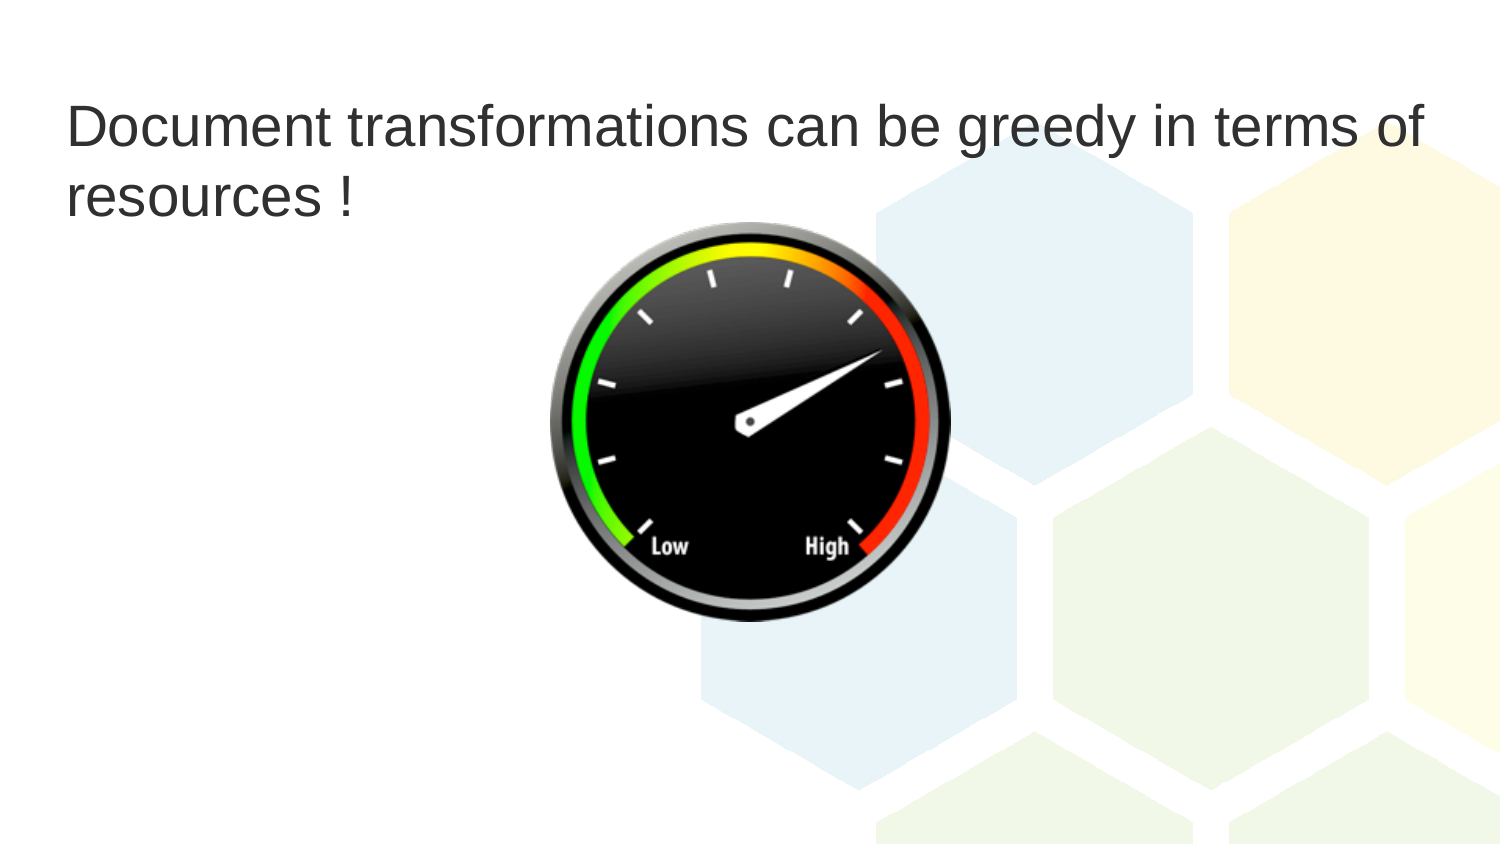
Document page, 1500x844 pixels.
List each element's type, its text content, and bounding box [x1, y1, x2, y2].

picture [0, 0, 1500, 844]
title Document transformations can be greedy in terms of resources ! [51, 72, 1449, 167]
